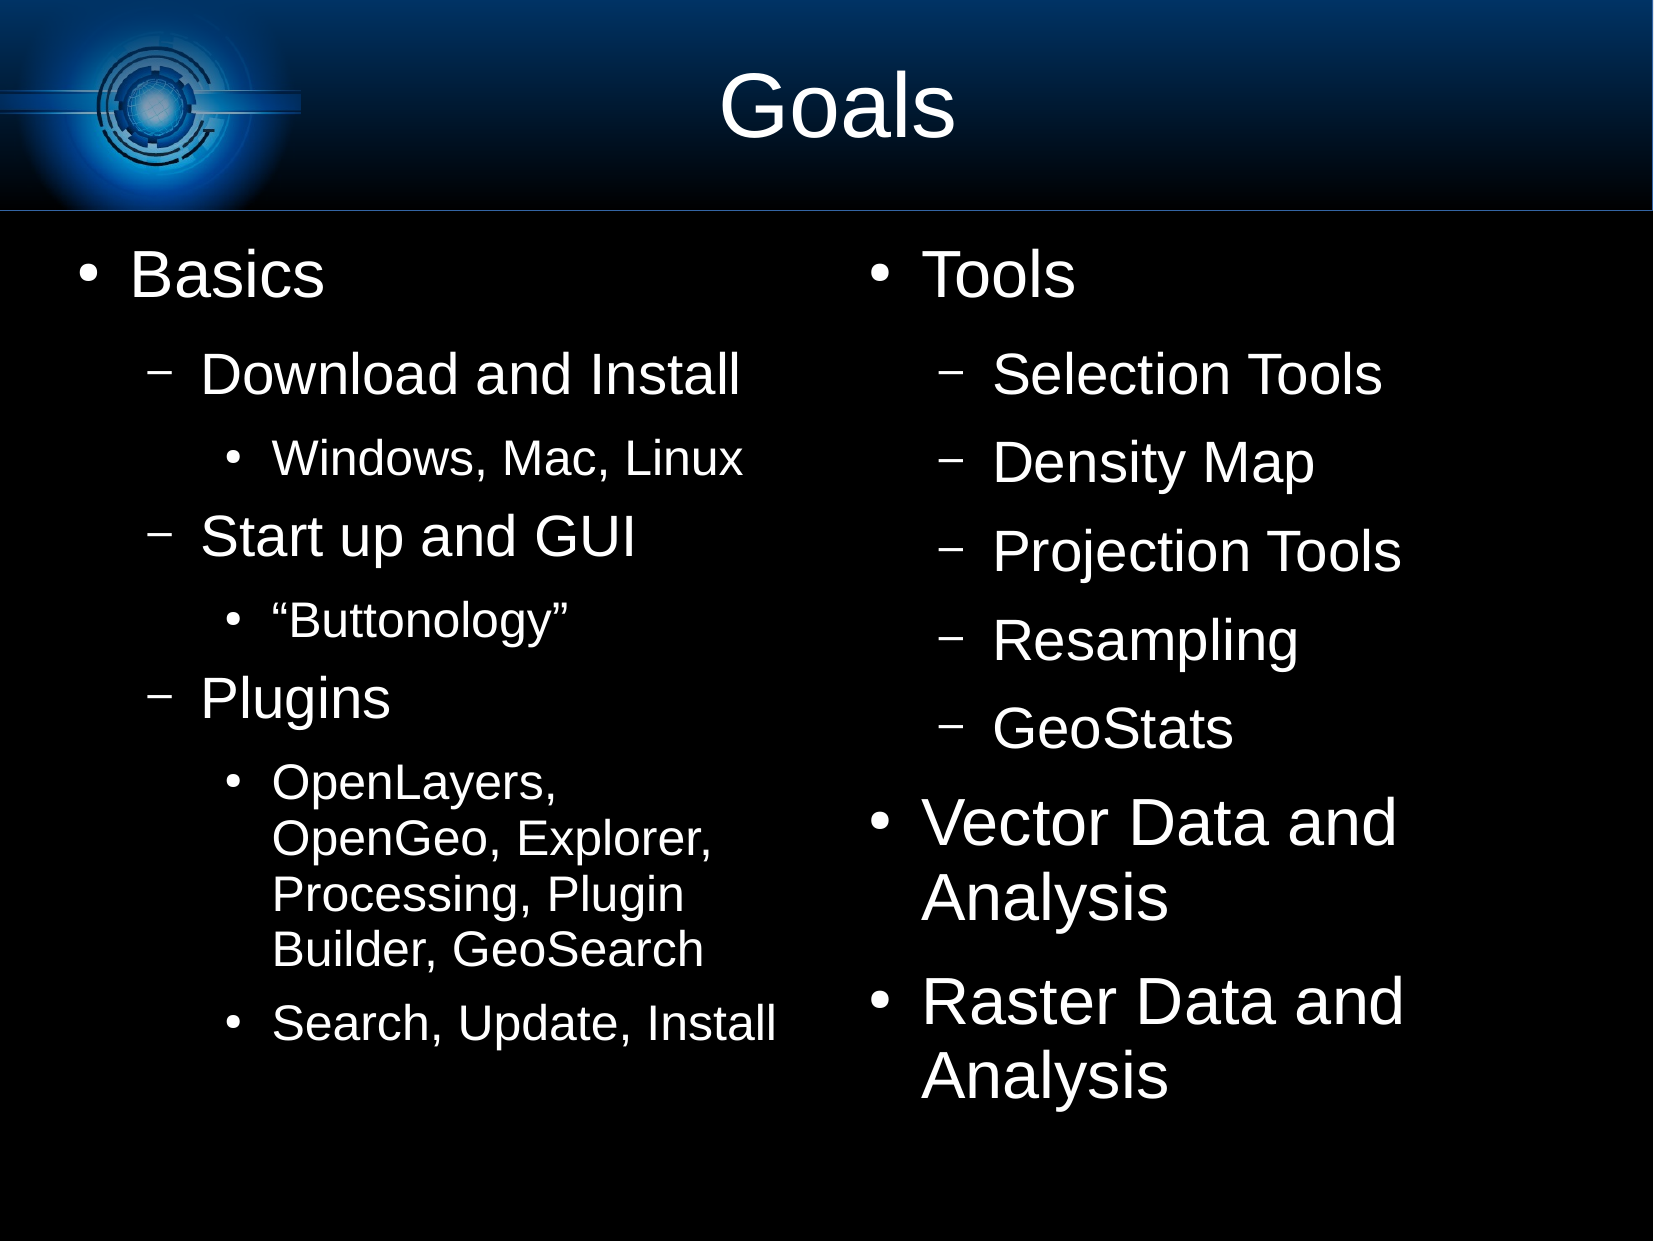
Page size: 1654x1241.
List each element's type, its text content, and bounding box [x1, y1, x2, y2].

picture [0, 87, 94, 210]
list Tools Selection Tools Density Map Projection Tools Resampling GeoStats Vector Data and Analysis Raster Data and Analysis [850, 237, 1572, 1216]
list Basics Download and Install Windows, Mac, Linux Start up and GUI “Buttonology” Plugins OpenLayers, OpenGeo, Explorer, Processing, Plugin Builder, GeoSearch Search, Update, Install [58, 237, 781, 1216]
title Goals [94, 2, 1583, 210]
